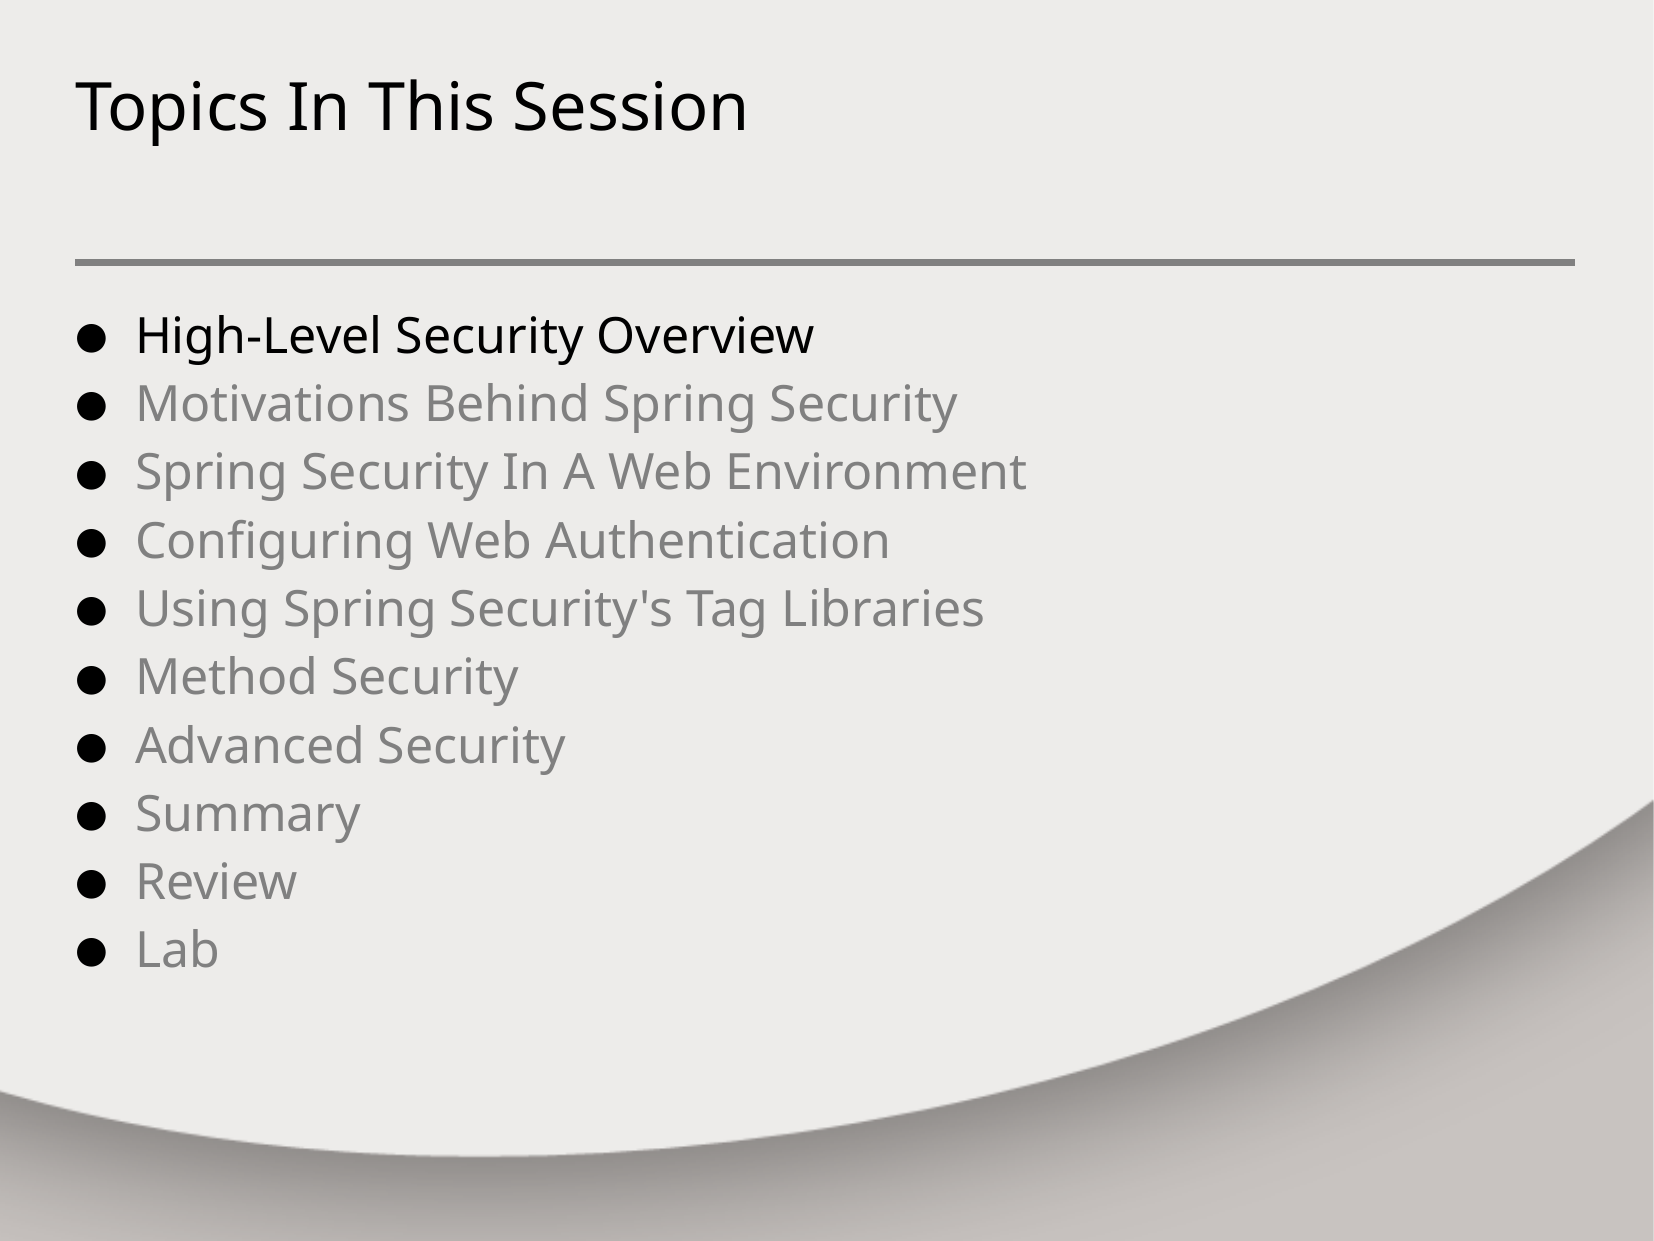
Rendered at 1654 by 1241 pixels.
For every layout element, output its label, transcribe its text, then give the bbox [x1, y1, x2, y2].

picture [0, 0, 1654, 1241]
list High-Level Security Overview Motivations Behind Spring Security Spring Security In A Web Environment Configuring Web Authentication Using Spring Security's Tag Libraries Method Security Advanced Security Summary Review Lab [75, 300, 1576, 1163]
title Topics In This Session [75, 75, 1576, 226]
